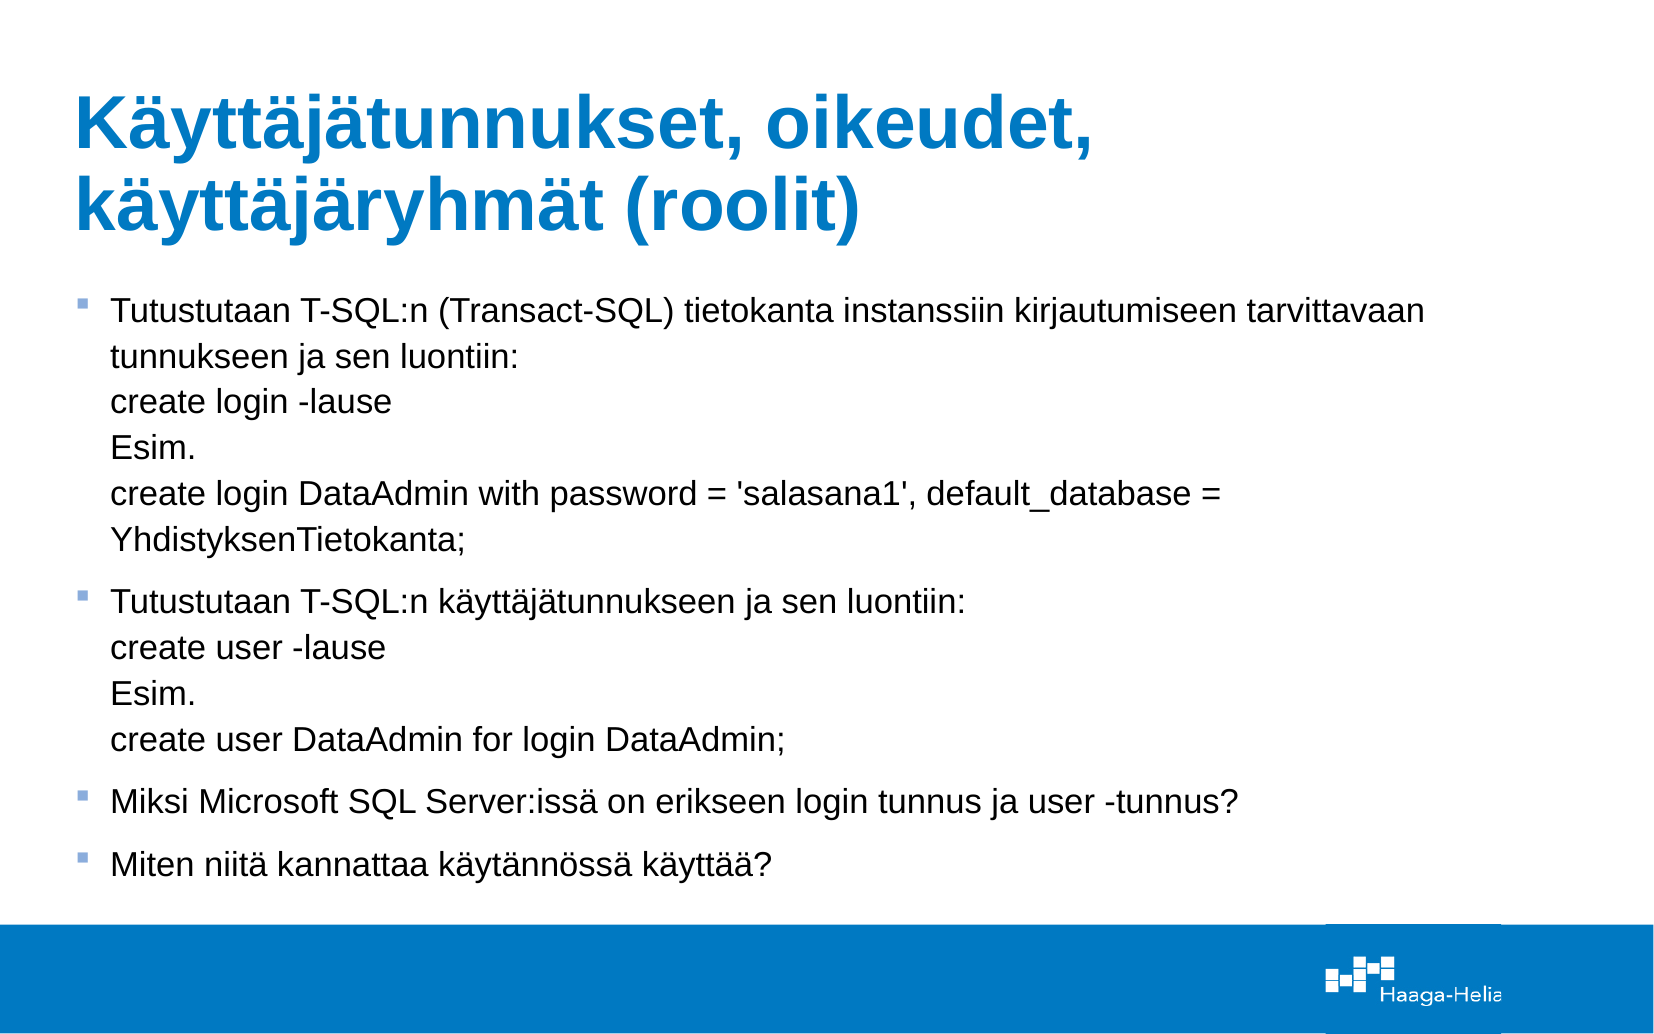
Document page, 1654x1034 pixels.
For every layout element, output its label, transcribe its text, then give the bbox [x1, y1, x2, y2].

title Käyttäjätunnukset, oikeudet, käyttäjäryhmät (roolit) [74, 82, 1584, 268]
list Tutustutaan T-SQL:n (Transact-SQL) tietokanta instanssiin kirjautumiseen tarvittavaan tunnukseen ja sen luontiin: create login -lause Esim. create login DataAdmin with password = 'salasana1', default_database = YhdistyksenTietokanta; Tutustutaan T-SQL:n käyttäjätunnukseen ja sen luontiin: create user -lause Esim. create user DataAdmin for login DataAdmin; Miksi Microsoft SQL Server:issä on erikseen login tunnus ja user -tunnus? Miten niitä kannattaa käytännössä käyttää? [74, 283, 1584, 910]
picture [1325, 924, 1502, 1034]
